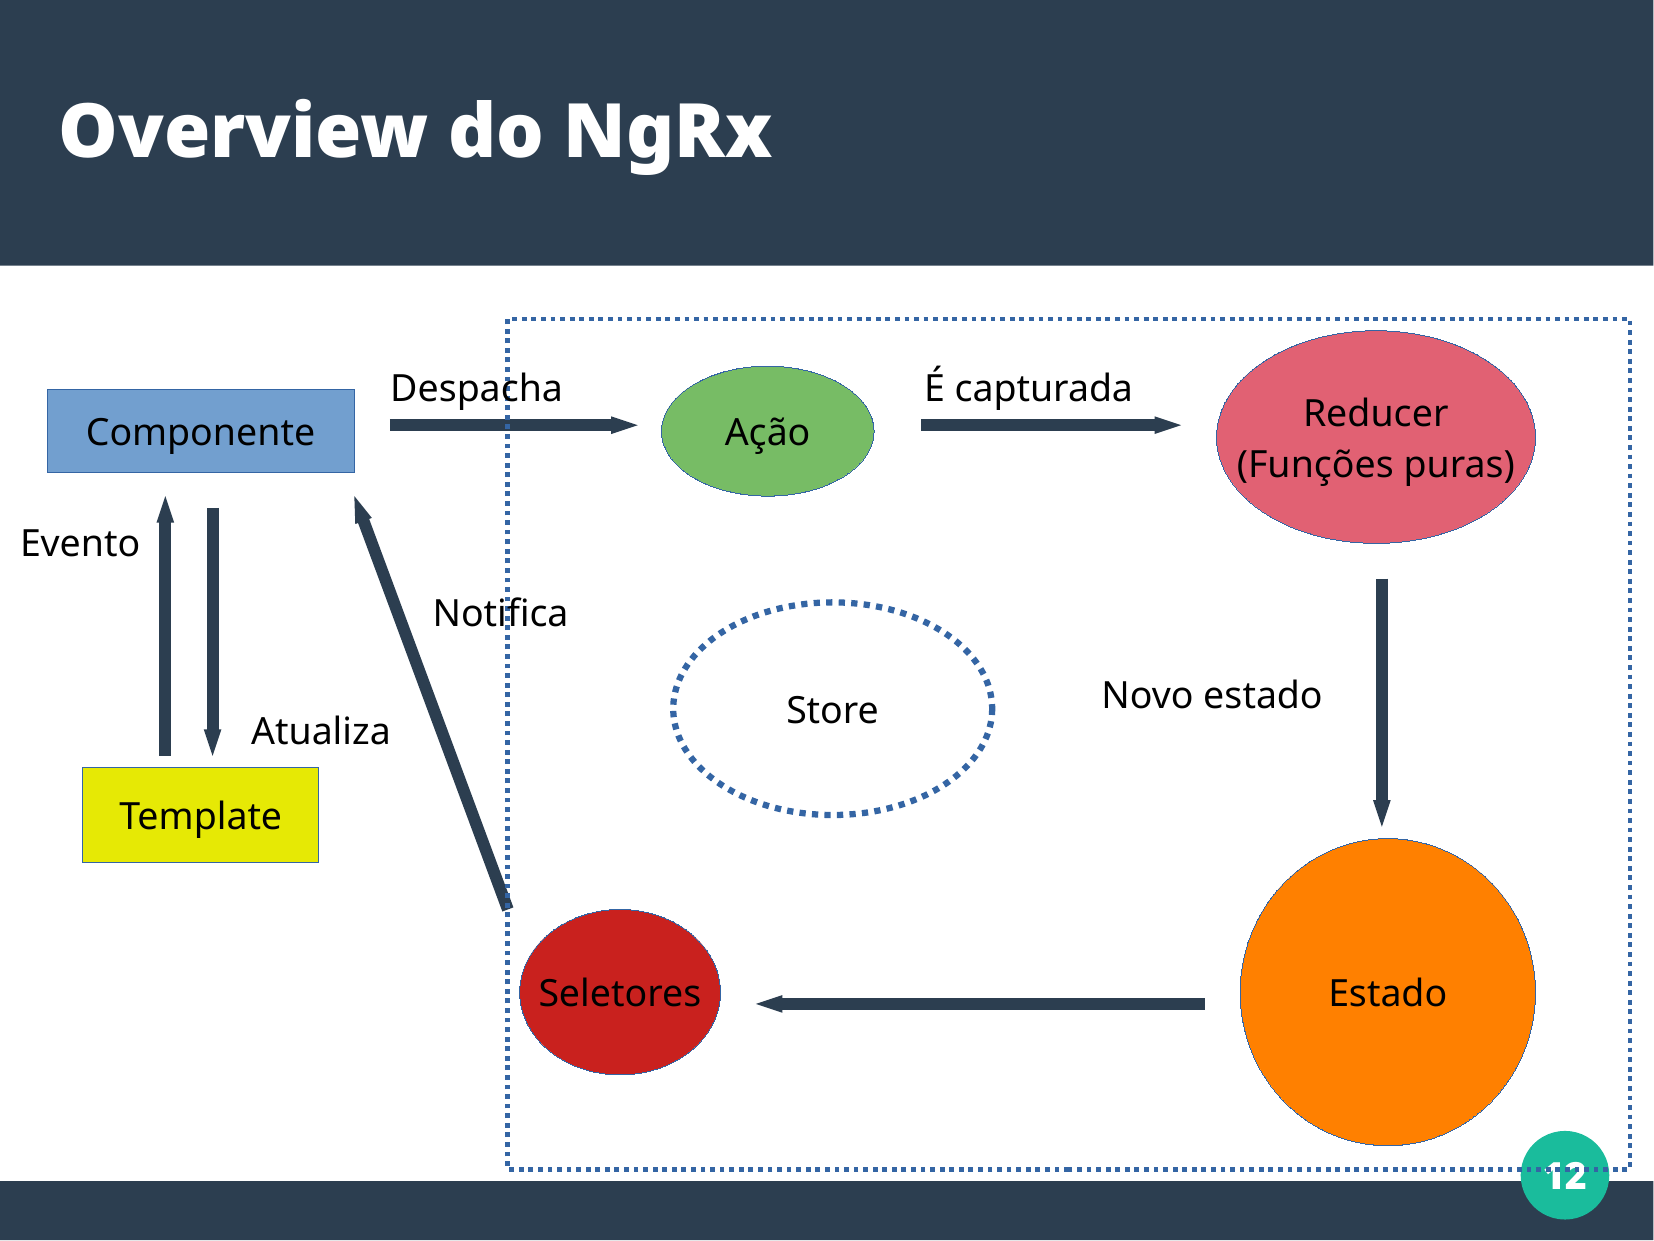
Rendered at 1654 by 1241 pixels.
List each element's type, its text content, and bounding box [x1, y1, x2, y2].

text_box É capturada [909, 354, 1166, 413]
text_box Novo estado [1086, 661, 1352, 720]
text_box [507, 318, 1630, 1170]
title Overview do NgRx [59, 49, 1595, 207]
text_box Template [82, 767, 319, 863]
text_box Componente [47, 389, 355, 473]
text_box Store [673, 602, 993, 816]
text_box Evento [5, 508, 166, 567]
text_box Notifica [417, 579, 591, 650]
text_box Atualiza [236, 696, 417, 756]
text_box Despacha [375, 354, 591, 413]
